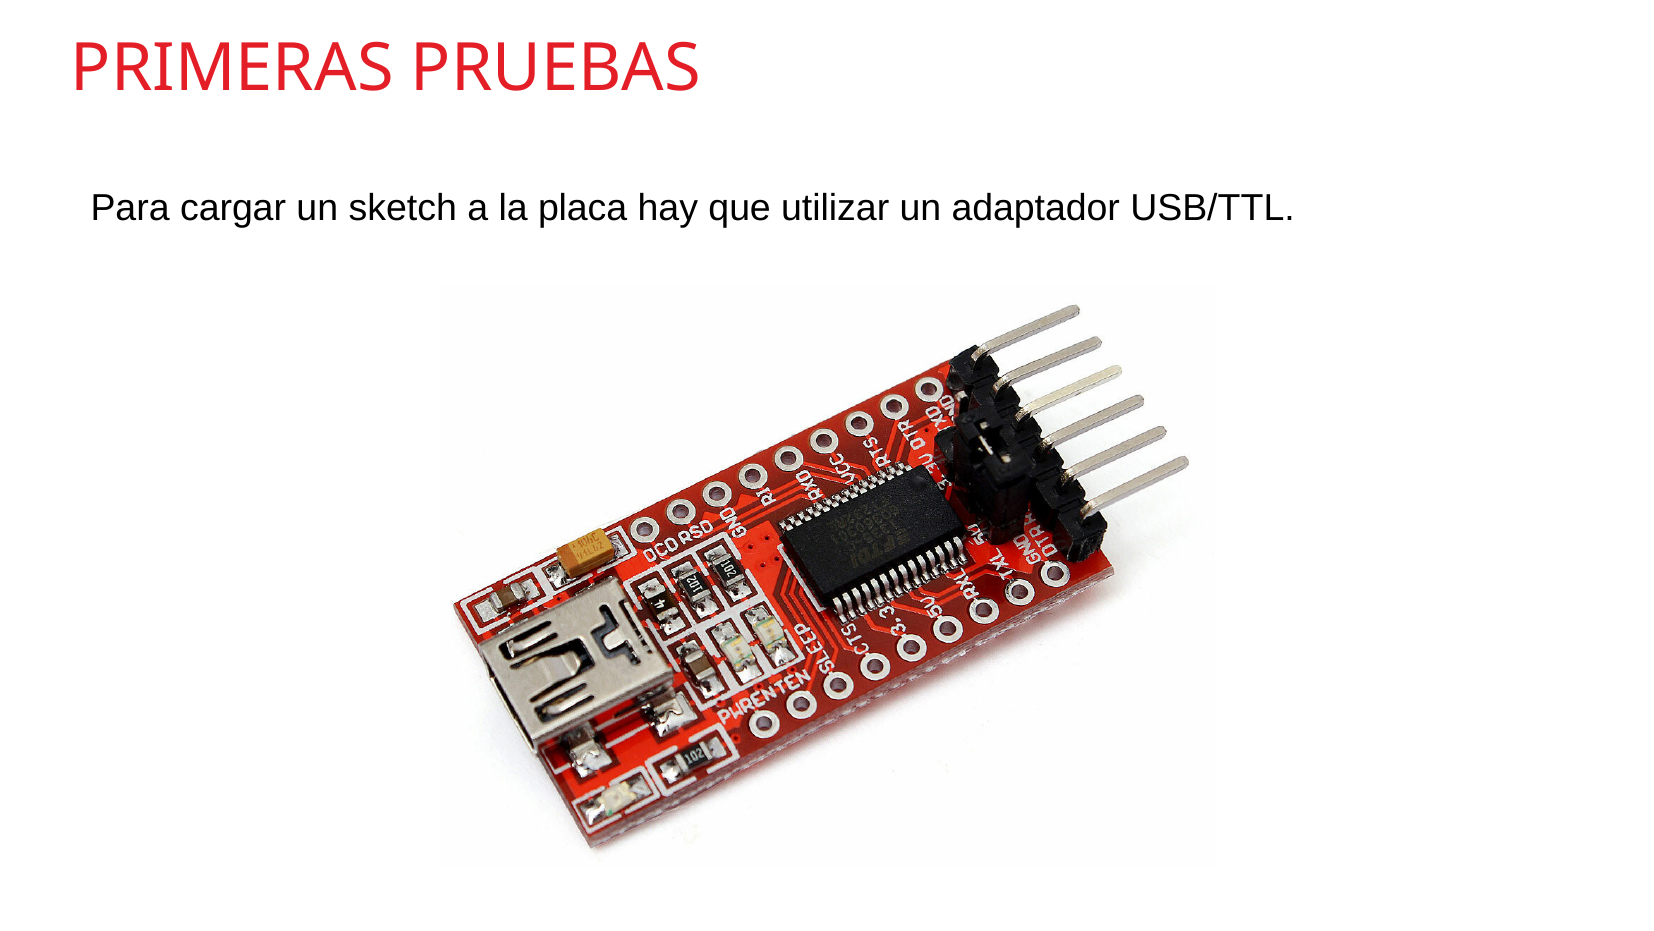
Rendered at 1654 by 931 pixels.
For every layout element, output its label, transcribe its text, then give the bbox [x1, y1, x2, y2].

text_box Para cargar un sketch a la placa hay que utilizar un adaptador USB/TTL. [75, 178, 1578, 242]
title PRIMERAS PRUEBAS [70, 11, 1347, 118]
picture [439, 284, 1215, 868]
